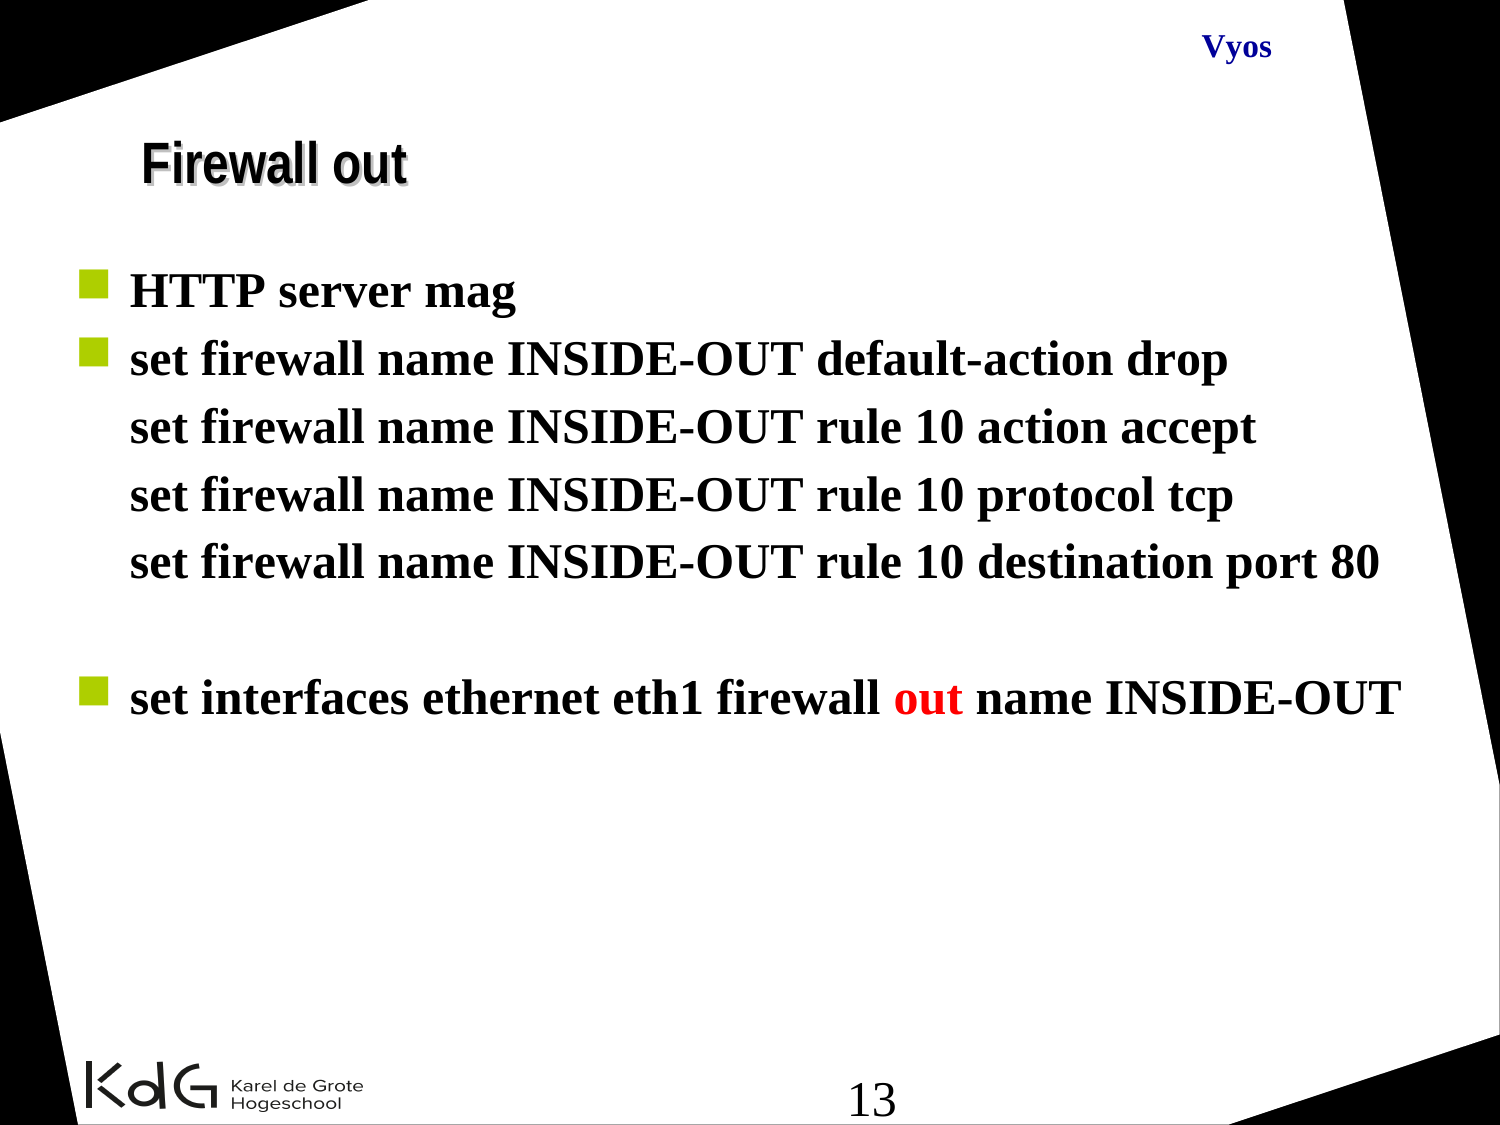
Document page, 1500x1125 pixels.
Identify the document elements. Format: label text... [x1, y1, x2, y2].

list HTTP server mag set firewall name INSIDE-OUT default-action drop set firewall name INSIDE-OUT rule 10 action accept set firewall name INSIDE-OUT rule 10 protocol tcp set firewall name INSIDE-OUT rule 10 destination port 80 set interfaces ethernet eth1 firewall out name INSIDE-OUT [75, 263, 1425, 1006]
title Firewall out [141, 72, 1447, 253]
picture [86, 1061, 363, 1112]
